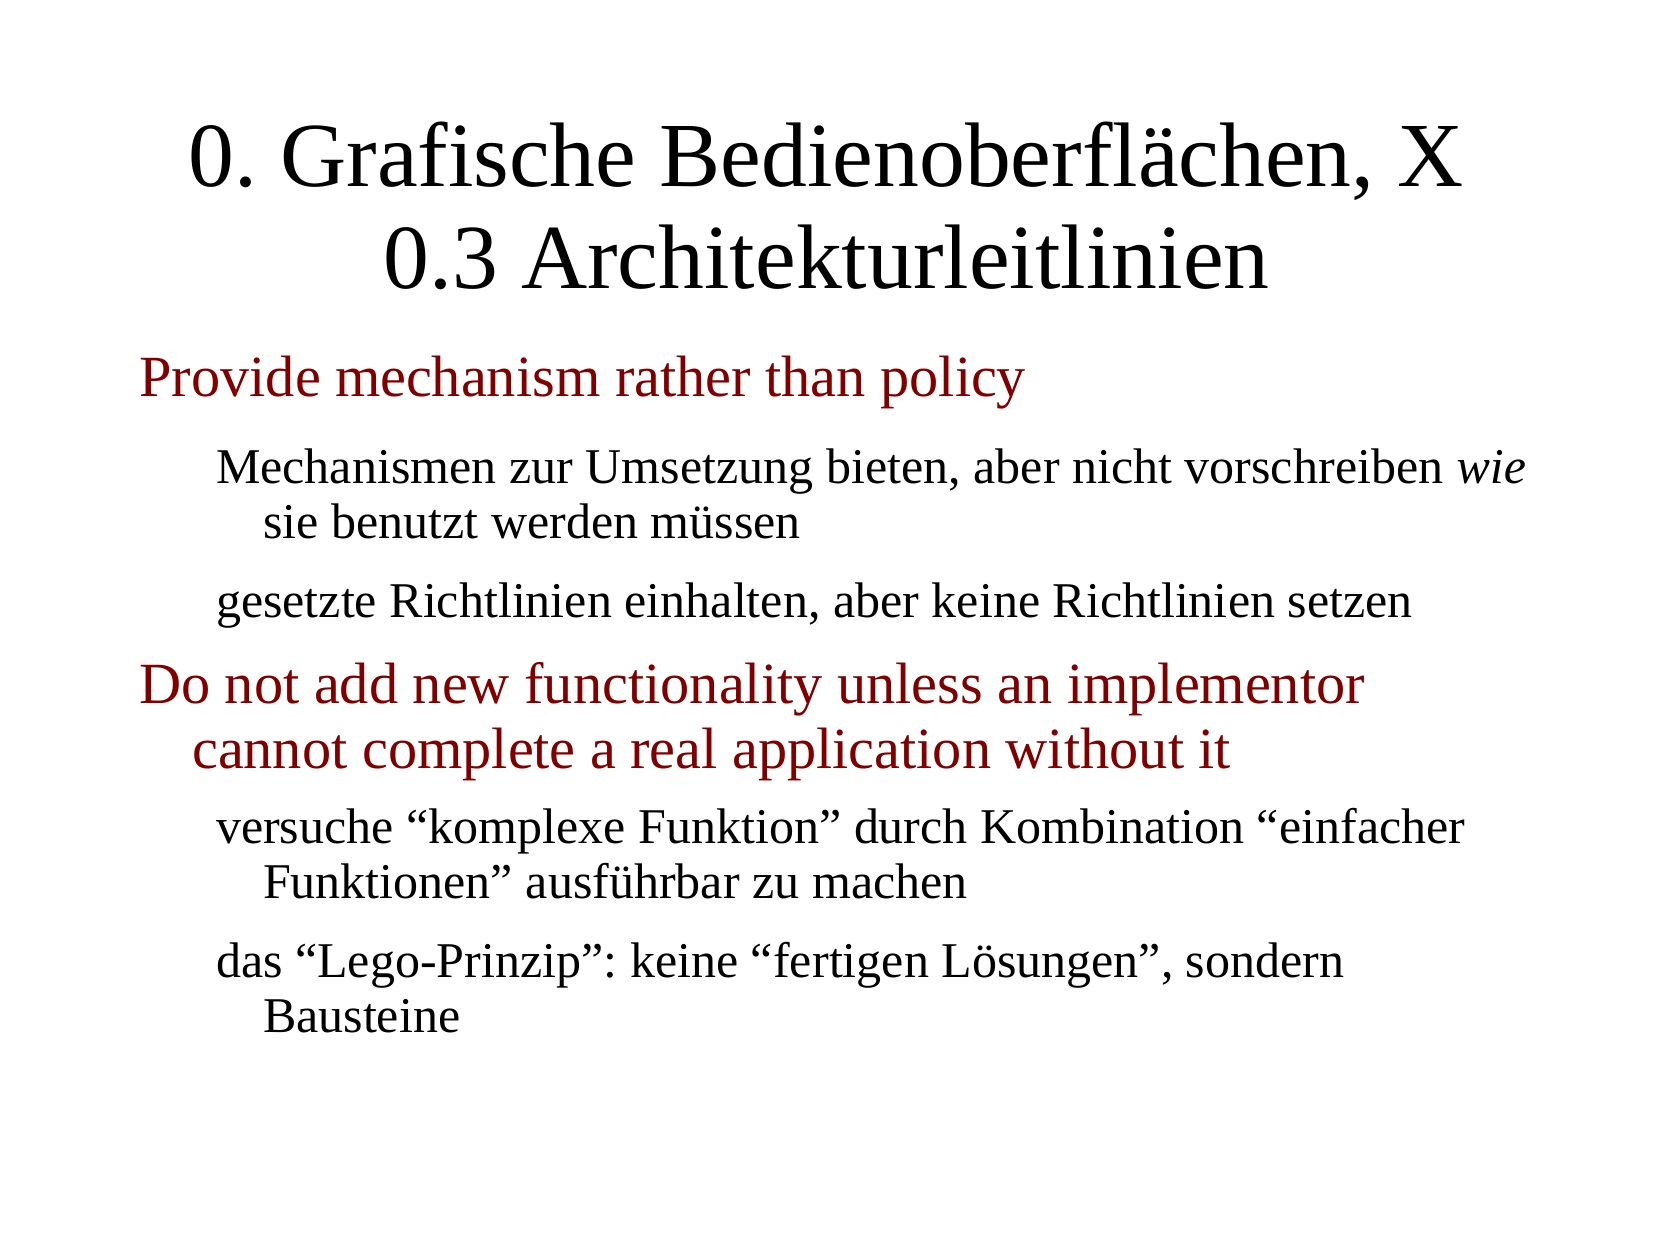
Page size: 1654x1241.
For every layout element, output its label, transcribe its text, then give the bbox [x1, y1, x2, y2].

list Provide mechanism rather than policy Mechanismen zur Umsetzung bieten, aber nicht vorschreiben wie sie benutzt werden müssen gesetzte Richtlinien einhalten, aber keine Richtlinien setzen Do not add new functionality unless an implementor cannot complete a real application without it versuche “komplexe Funktion” durch Kombination “einfacher Funktionen” ausführbar zu machen das “Lego-Prinzip”: keine “fertigen Lösungen”, sondern Bausteine [121, 344, 1534, 1127]
title 0. Grafische Bedienoberflächen, X 0.3 Architekturleitlinien [121, 102, 1534, 311]
